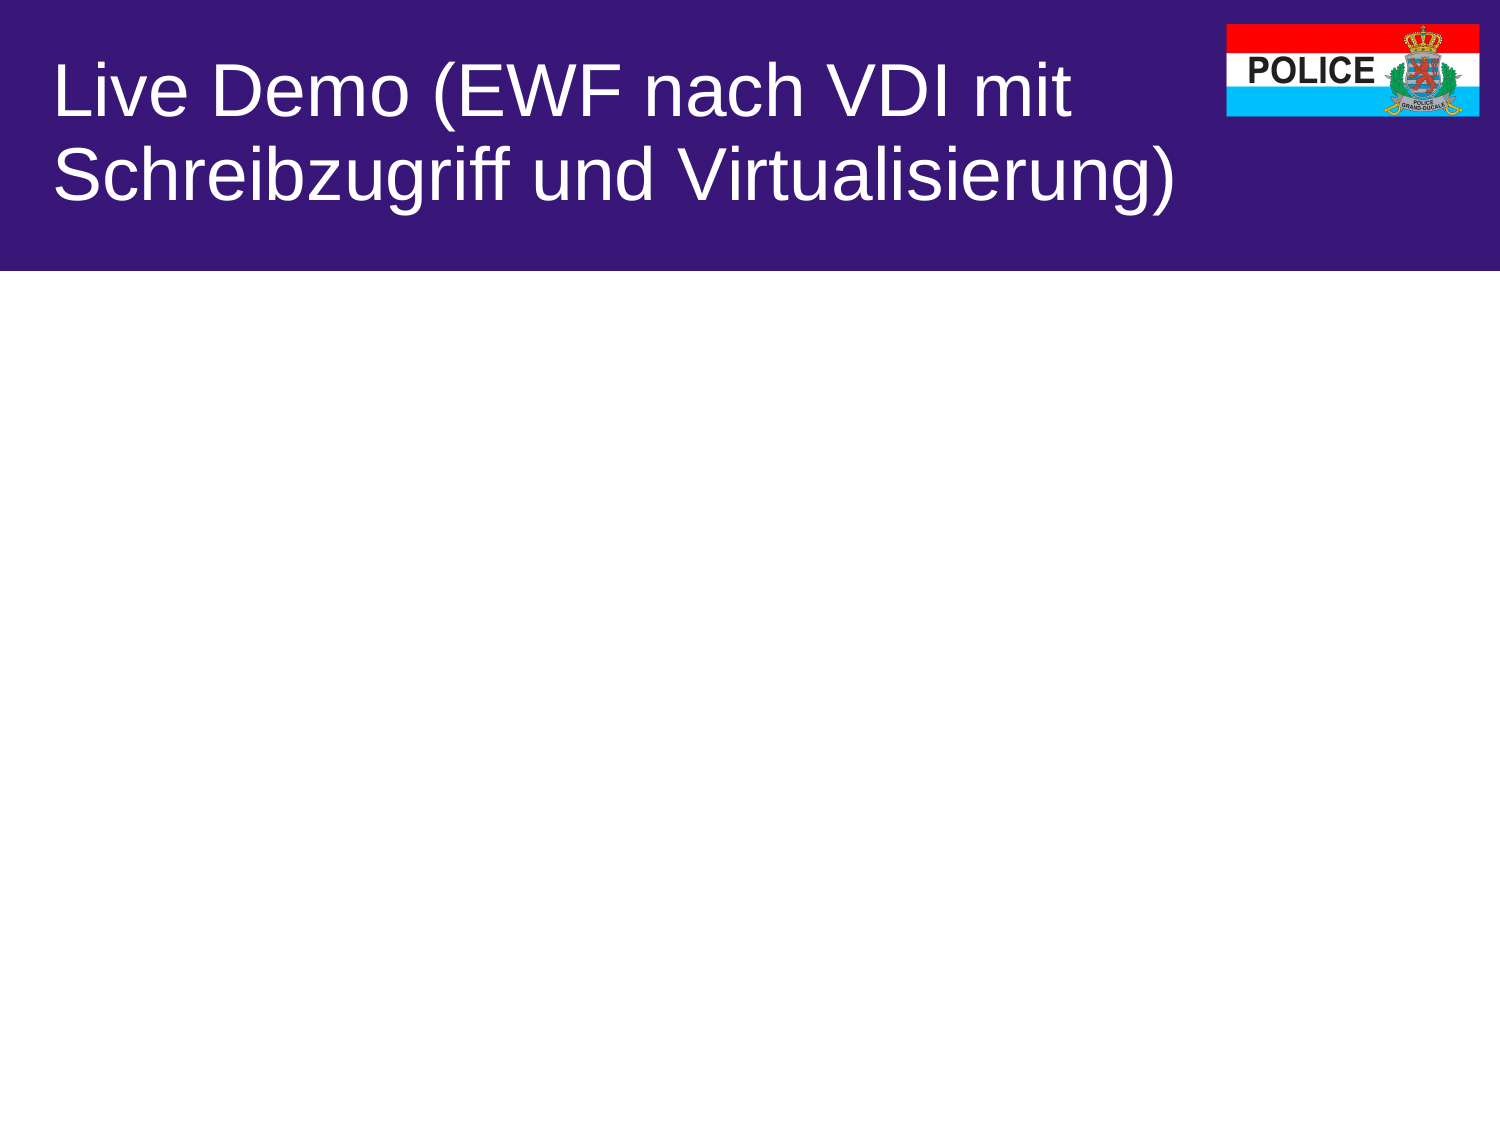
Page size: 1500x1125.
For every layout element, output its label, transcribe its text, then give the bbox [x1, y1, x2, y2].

title Live Demo (EWF nach VDI mit Schreibzugriff und Virtualisierung) [37, 2, 1201, 263]
picture [0, 0, 1500, 1125]
